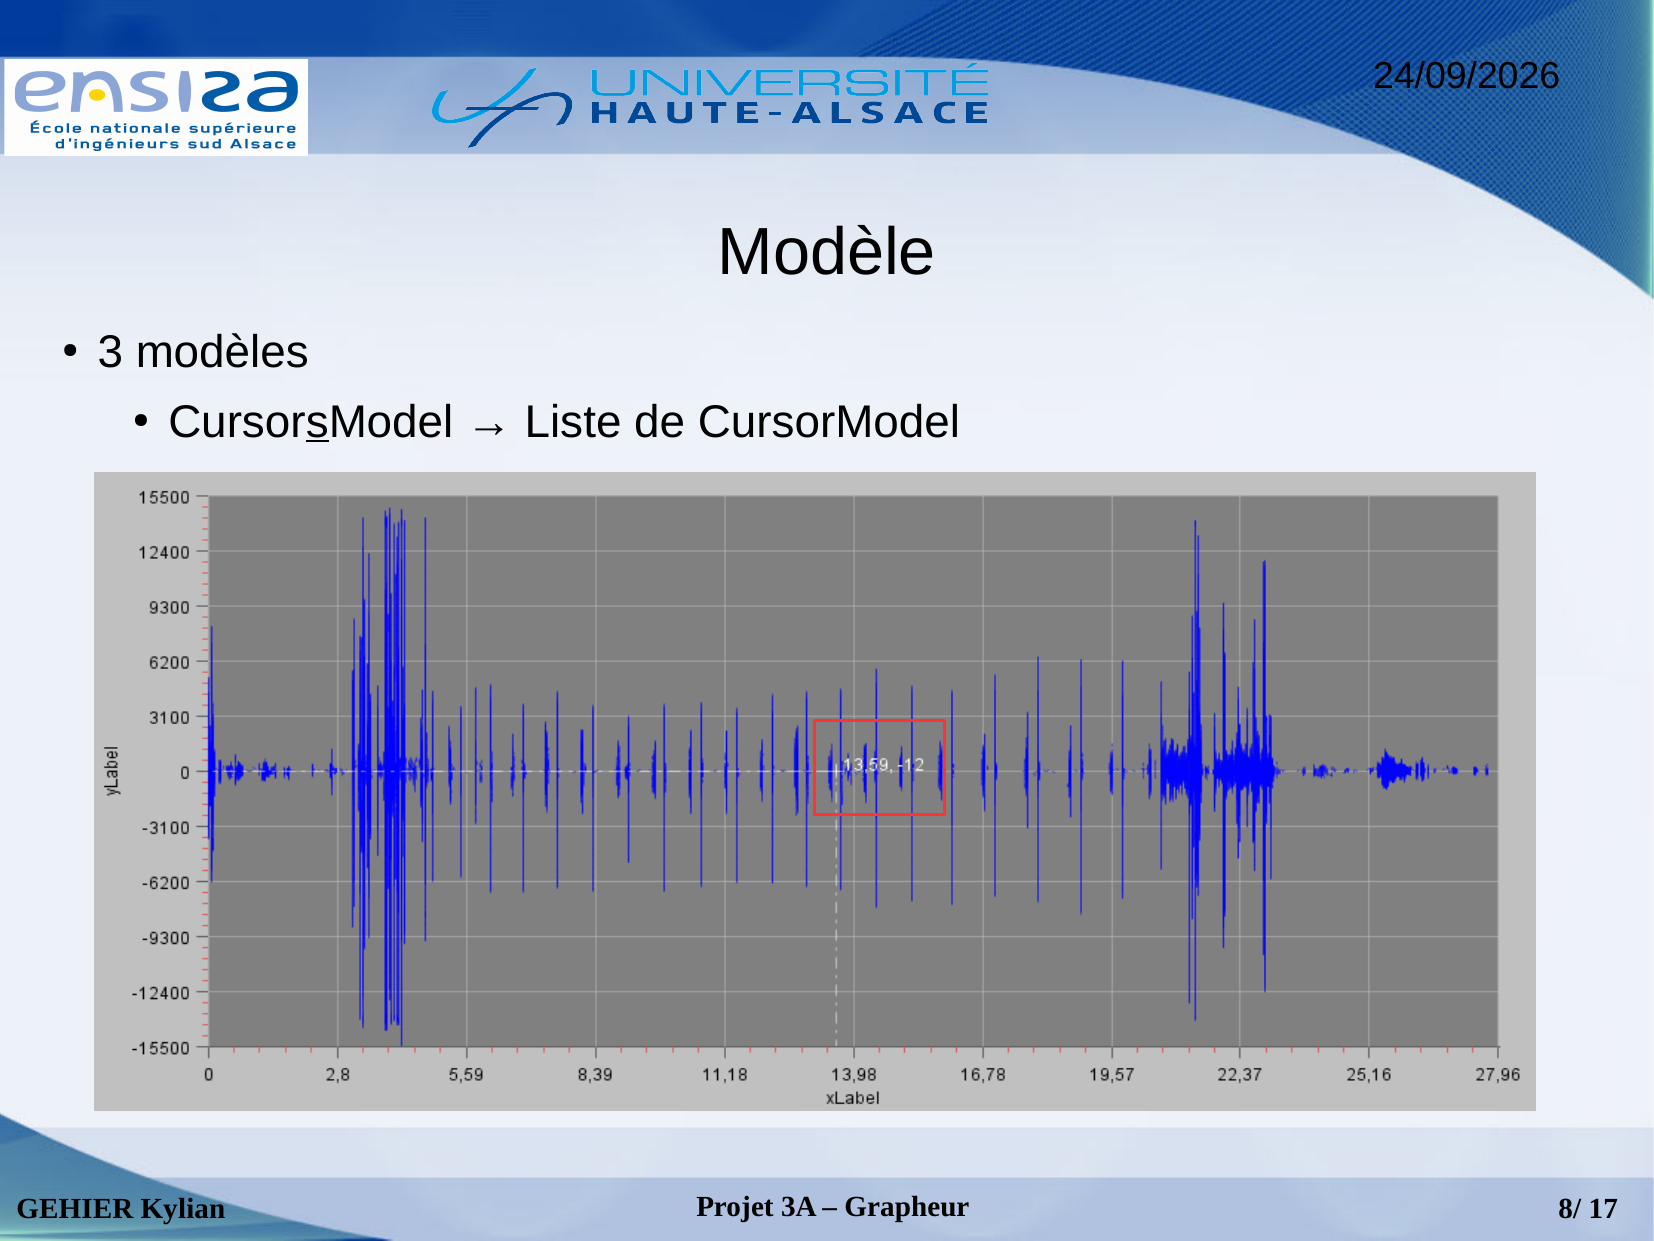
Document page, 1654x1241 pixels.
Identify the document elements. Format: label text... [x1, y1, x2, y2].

picture [0, 0, 1654, 1241]
text_box 3 modèles CursorsModel → Liste de CursorModel [47, 318, 1465, 593]
title Modèle [118, 192, 1536, 310]
